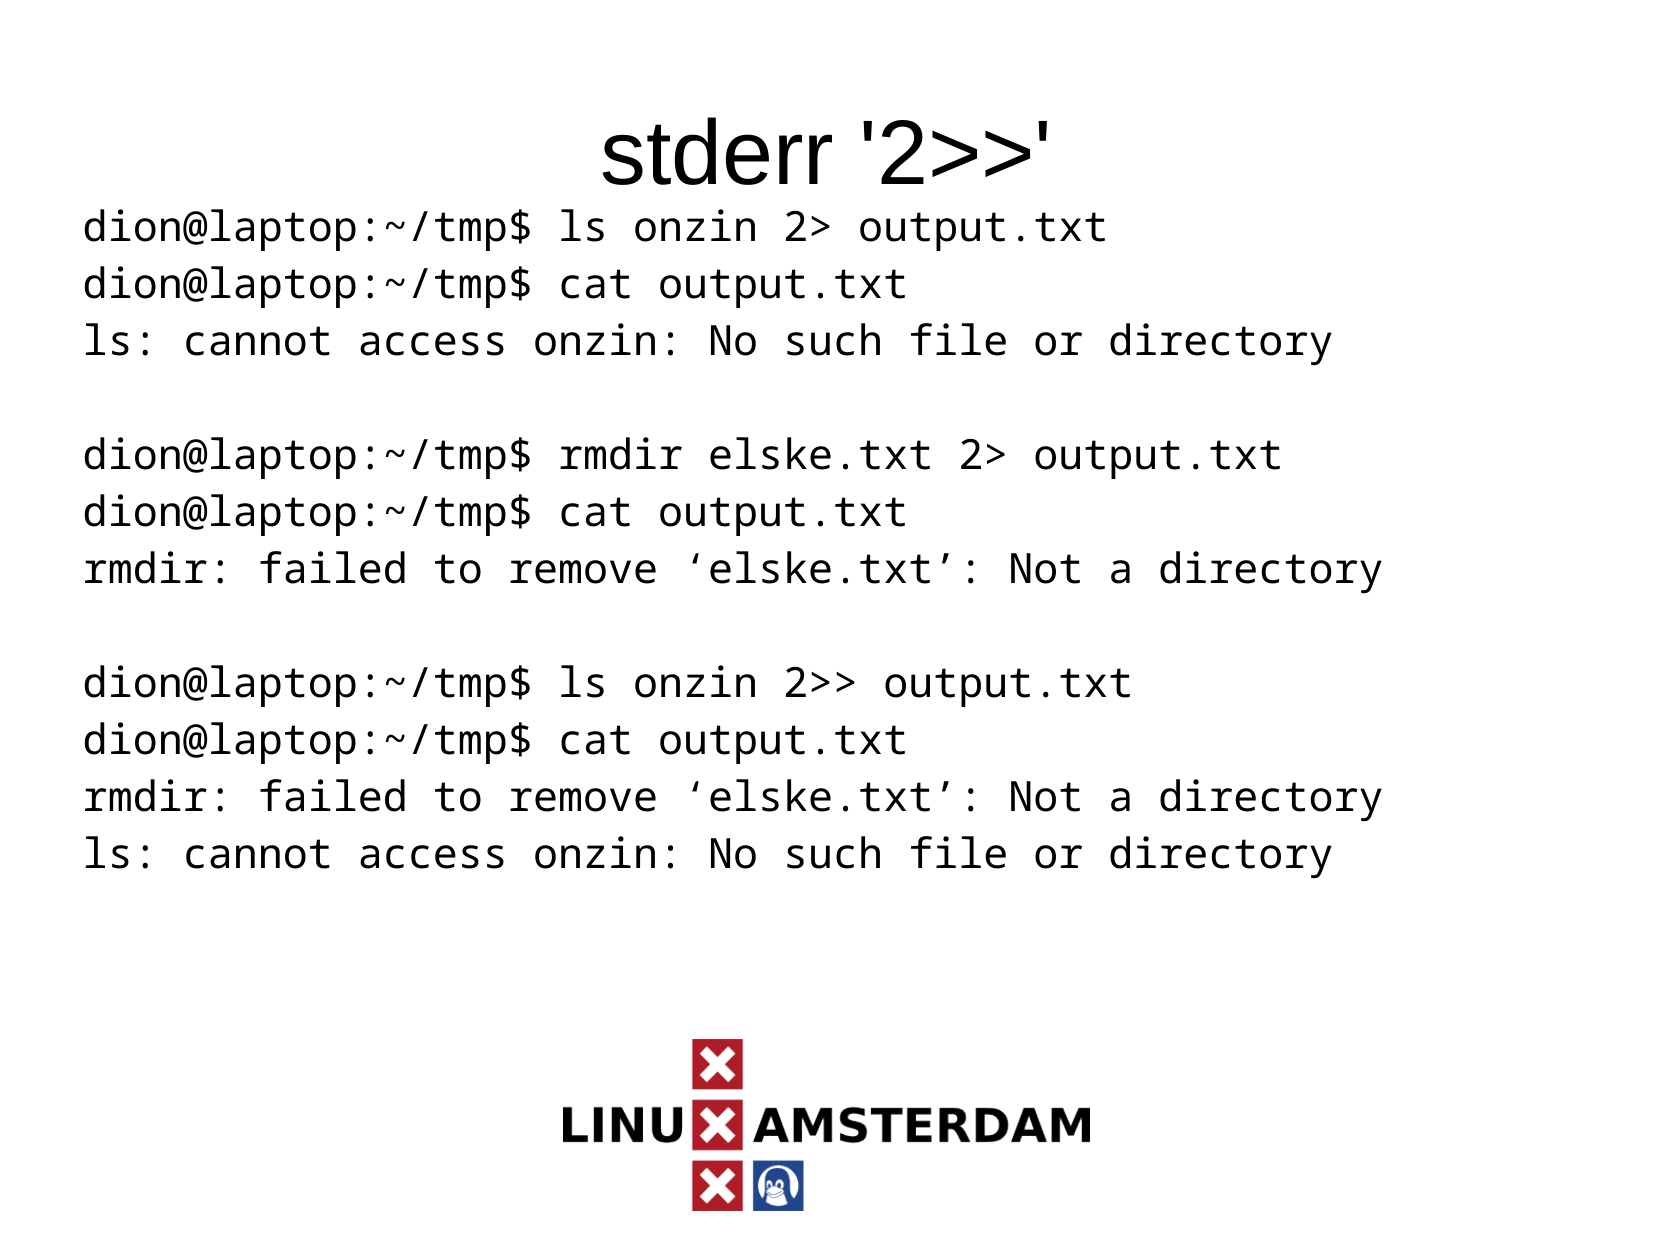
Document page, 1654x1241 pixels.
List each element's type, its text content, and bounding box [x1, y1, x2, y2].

subtitle dion@laptop:~/tmp$ ls onzin 2> output.txt dion@laptop:~/tmp$ cat output.txt ls: cannot access onzin: No such file or directory dion@laptop:~/tmp$ rmdir elske.txt 2> output.txt dion@laptop:~/tmp$ cat output.txt rmdir: failed to remove ‘elske.txt’: Not a directory dion@laptop:~/tmp$ ls onzin 2>> output.txt dion@laptop:~/tmp$ cat output.txt rmdir: failed to remove ‘elske.txt’: Not a directory ls: cannot access onzin: No such file or directory [82, 258, 1571, 1042]
title stderr '2>>' [82, 49, 1571, 257]
picture [563, 1039, 1090, 1211]
